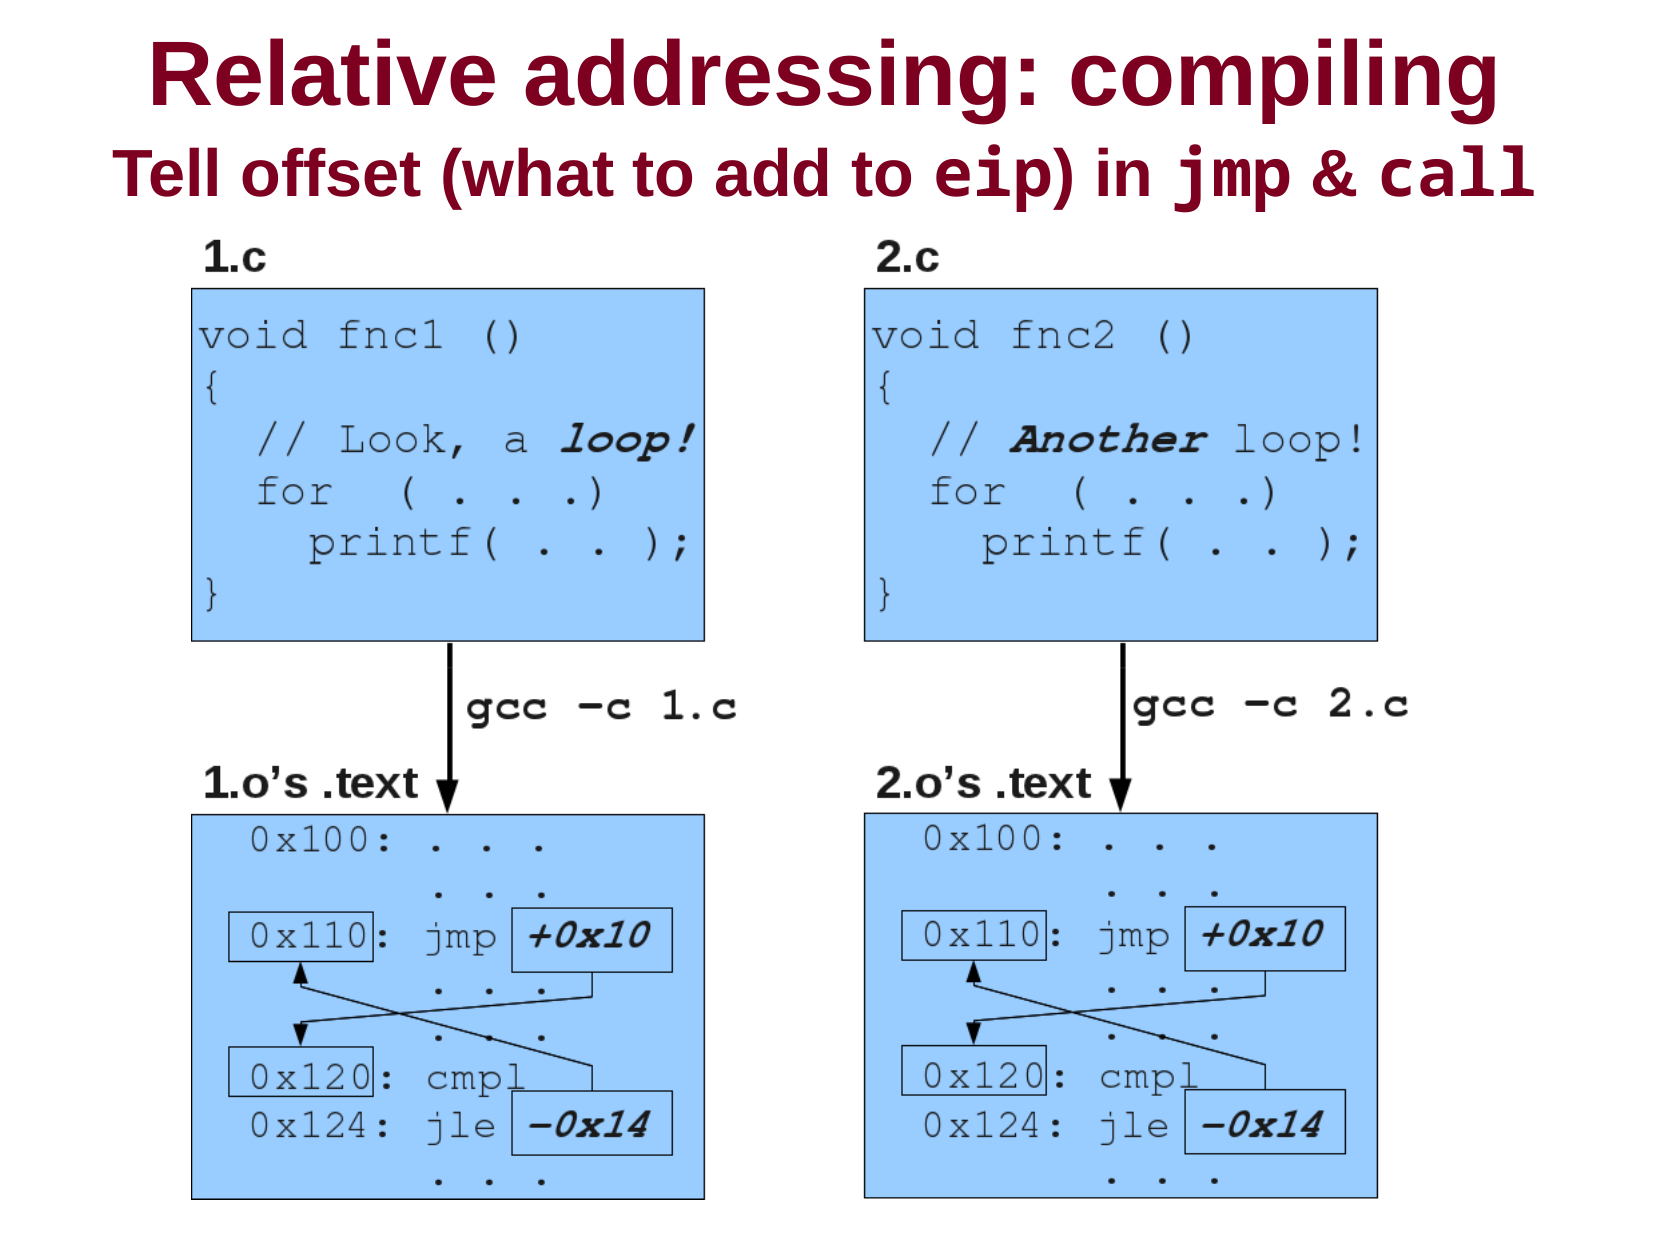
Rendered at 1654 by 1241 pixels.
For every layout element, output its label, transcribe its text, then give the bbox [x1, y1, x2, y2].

title Relative addressing: compiling Tell offset (what to add to eip) in jmp & call [37, 28, 1613, 211]
picture [0, 0, 1654, 1241]
